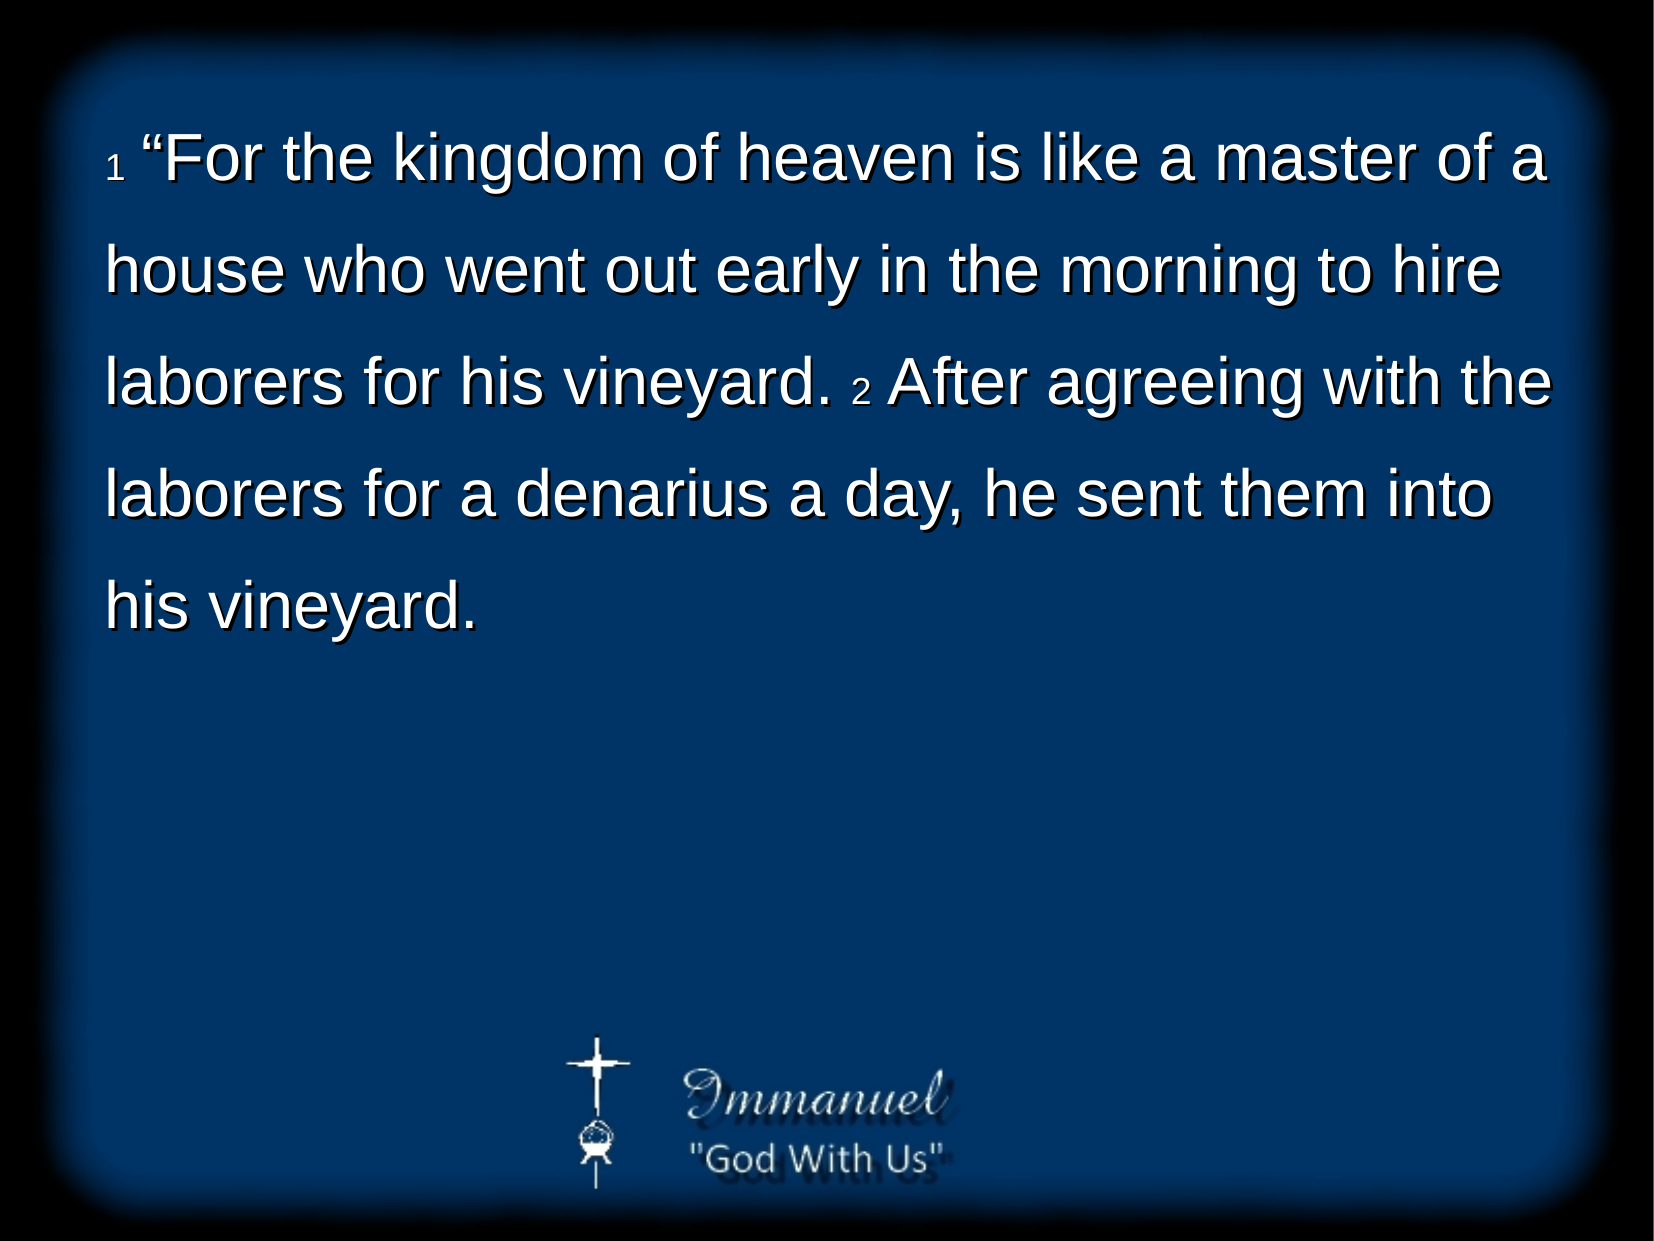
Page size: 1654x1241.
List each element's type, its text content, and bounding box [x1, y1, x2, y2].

text_box 1 “For the kingdom of heaven is like a master of a house who went out early in the morning to hire laborers for his vineyard. 2 After agreeing with the laborers for a denarius a day, he sent them into his vineyard. [90, 75, 1576, 614]
picture [0, 0, 1654, 1241]
